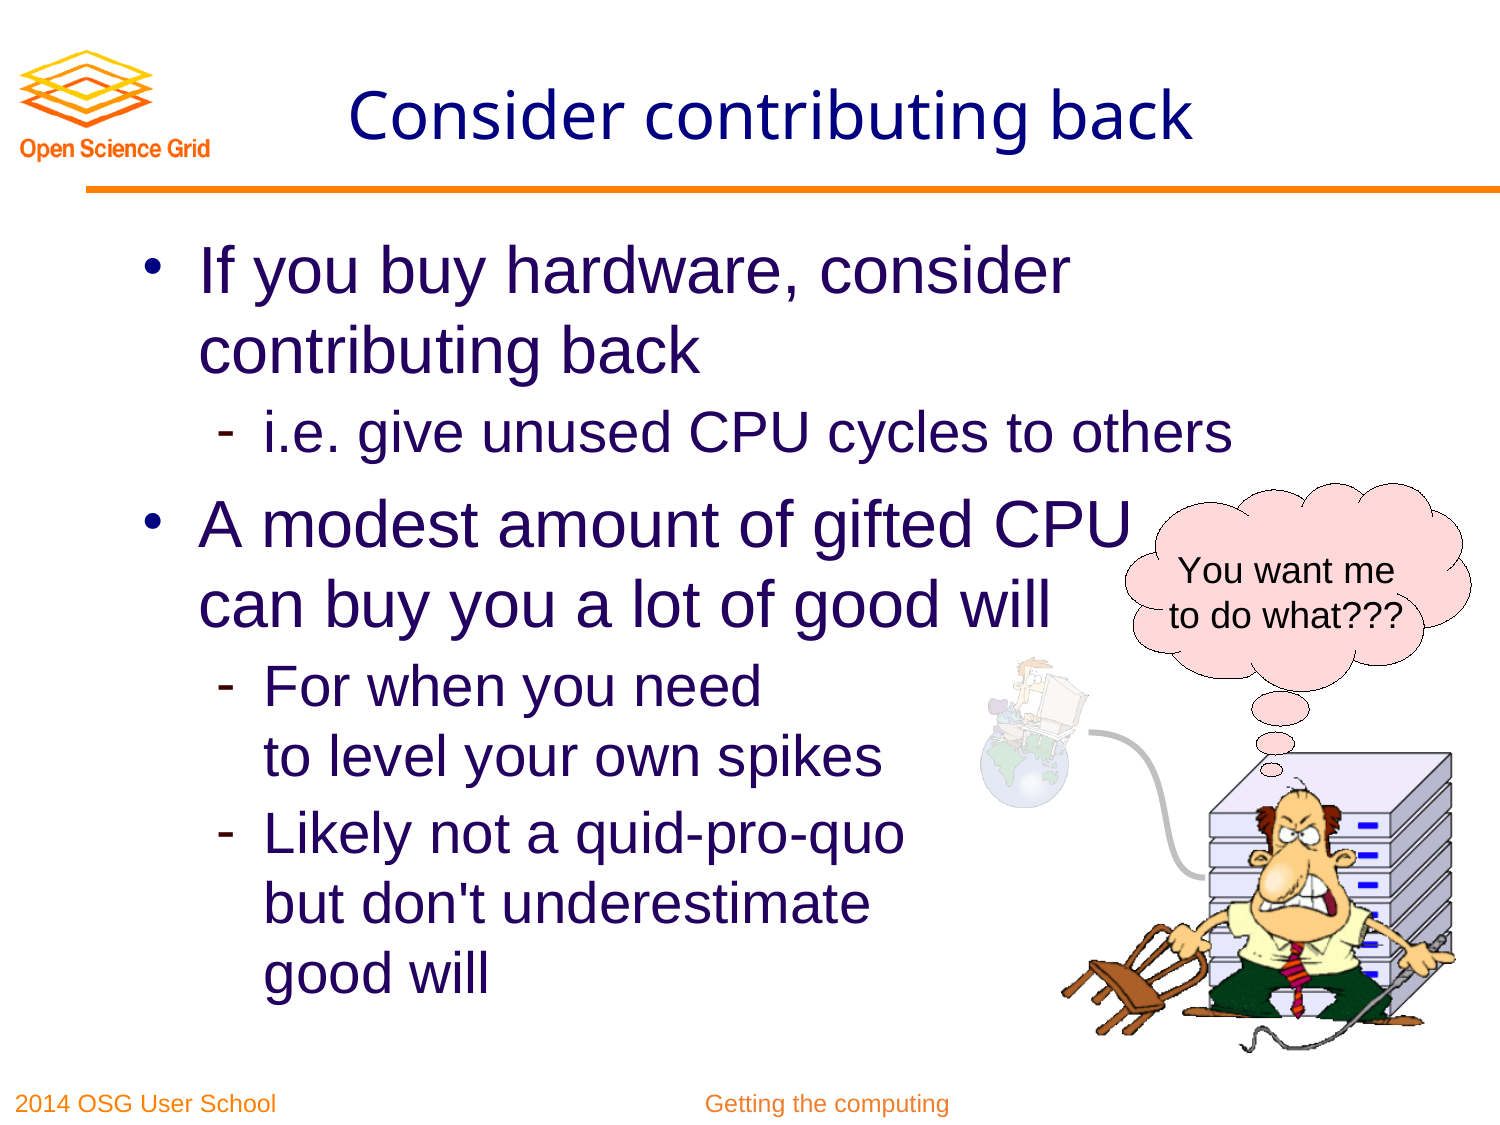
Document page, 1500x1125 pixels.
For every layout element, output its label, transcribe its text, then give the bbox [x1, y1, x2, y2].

list If you buy hardware, consider contributing back i.e. give unused CPU cycles to others A modest amount of gifted CPU can buy you a lot of good will For when you need to level your own spikes Likely not a quid-pro-quo but don't underestimate good will [127, 218, 1444, 1029]
picture [1061, 752, 1456, 1054]
picture [0, 27, 201, 179]
text_box You want me to do what??? [1125, 483, 1472, 727]
text_box You want me to do what??? [1256, 731, 1295, 756]
text_box [930, 646, 1089, 812]
title Consider contributing back [201, 18, 1342, 207]
